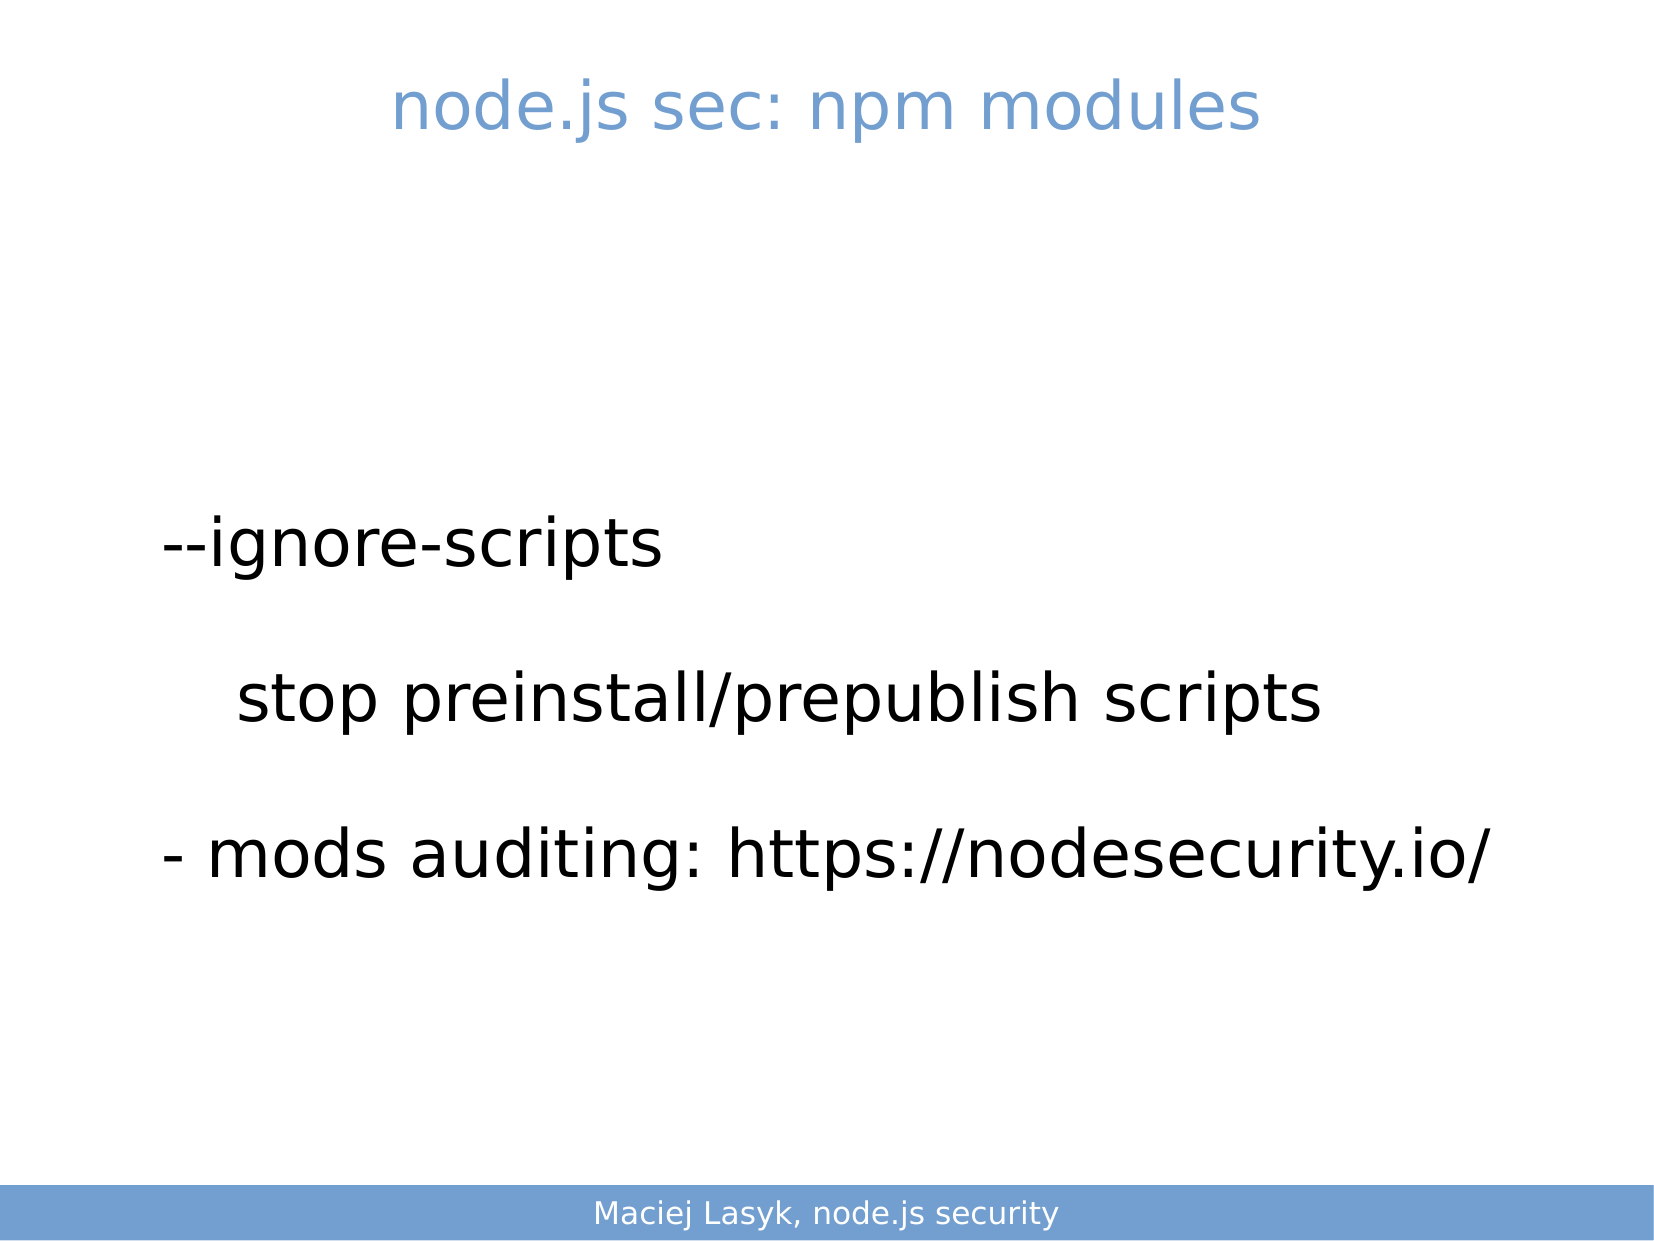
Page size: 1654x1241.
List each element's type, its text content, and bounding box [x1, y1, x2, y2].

text_box --ignore-scripts stop preinstall/prepublish scripts - mods auditing: https://nodesecurity.io/ [146, 419, 1508, 823]
text_box [0, 1185, 1654, 1241]
text_box Maciej Lasyk, node.js security [578, 1188, 1076, 1240]
text_box node.js sec: npm modules [375, 60, 1279, 153]
